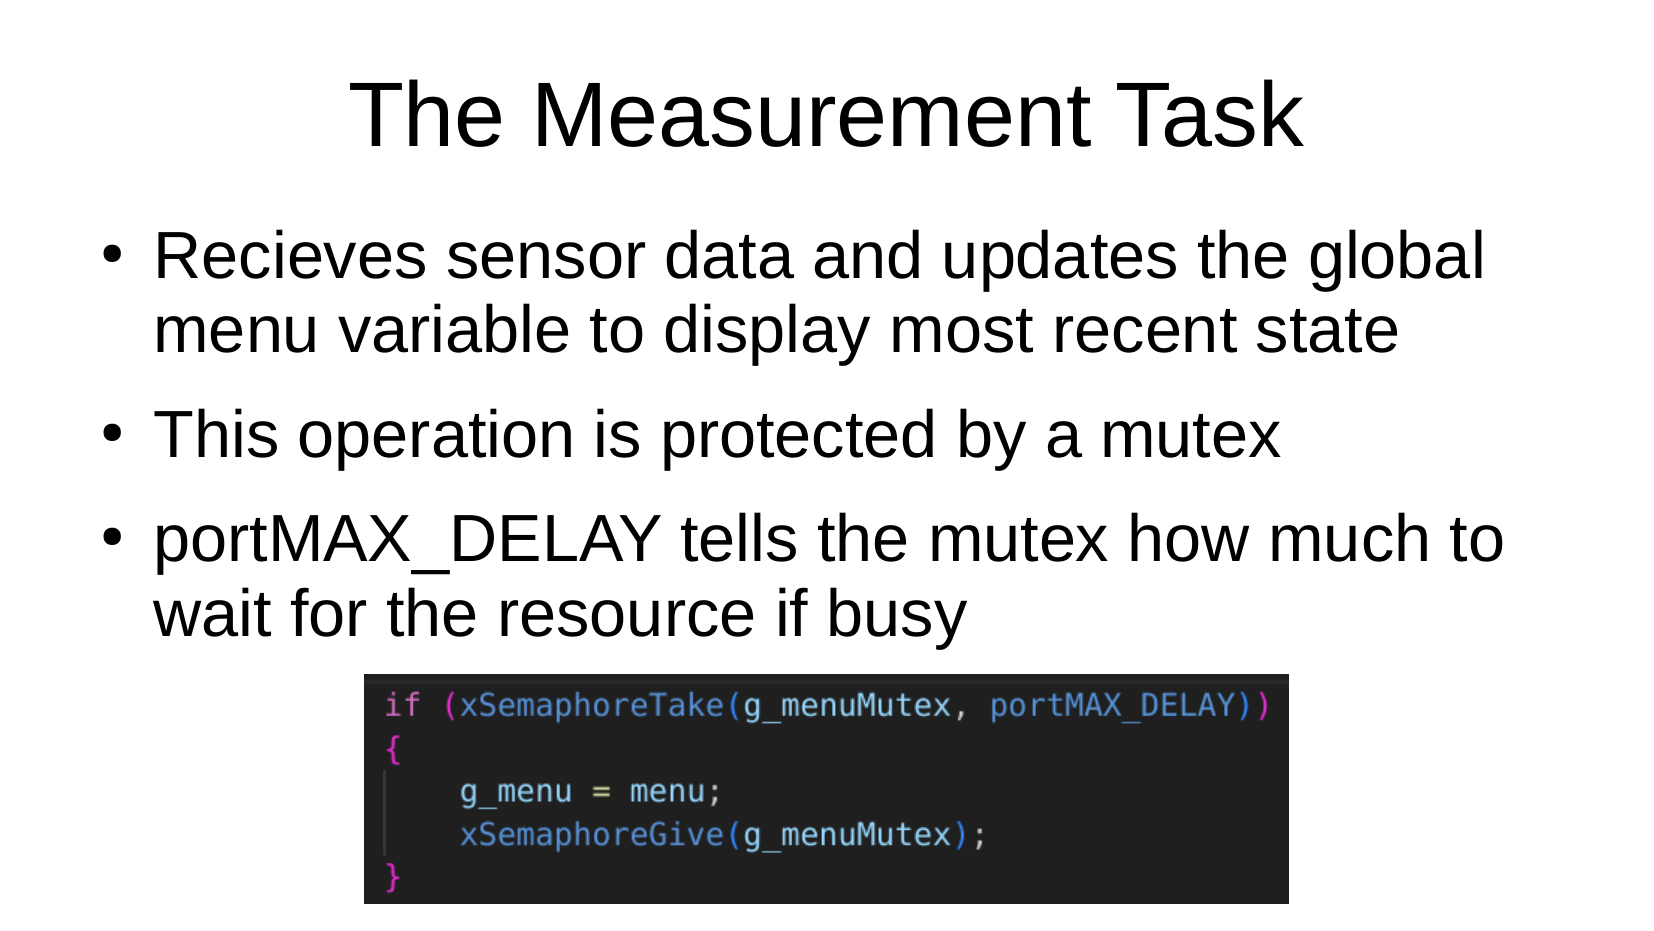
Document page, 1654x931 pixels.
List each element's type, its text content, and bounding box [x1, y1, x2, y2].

list Recieves sensor data and updates the global menu variable to display most recent state This operation is protected by a mutex portMAX_DELAY tells the mutex how much to wait for the resource if busy [82, 217, 1571, 758]
title The Measurement Task [82, 37, 1571, 193]
picture [364, 674, 1289, 904]
